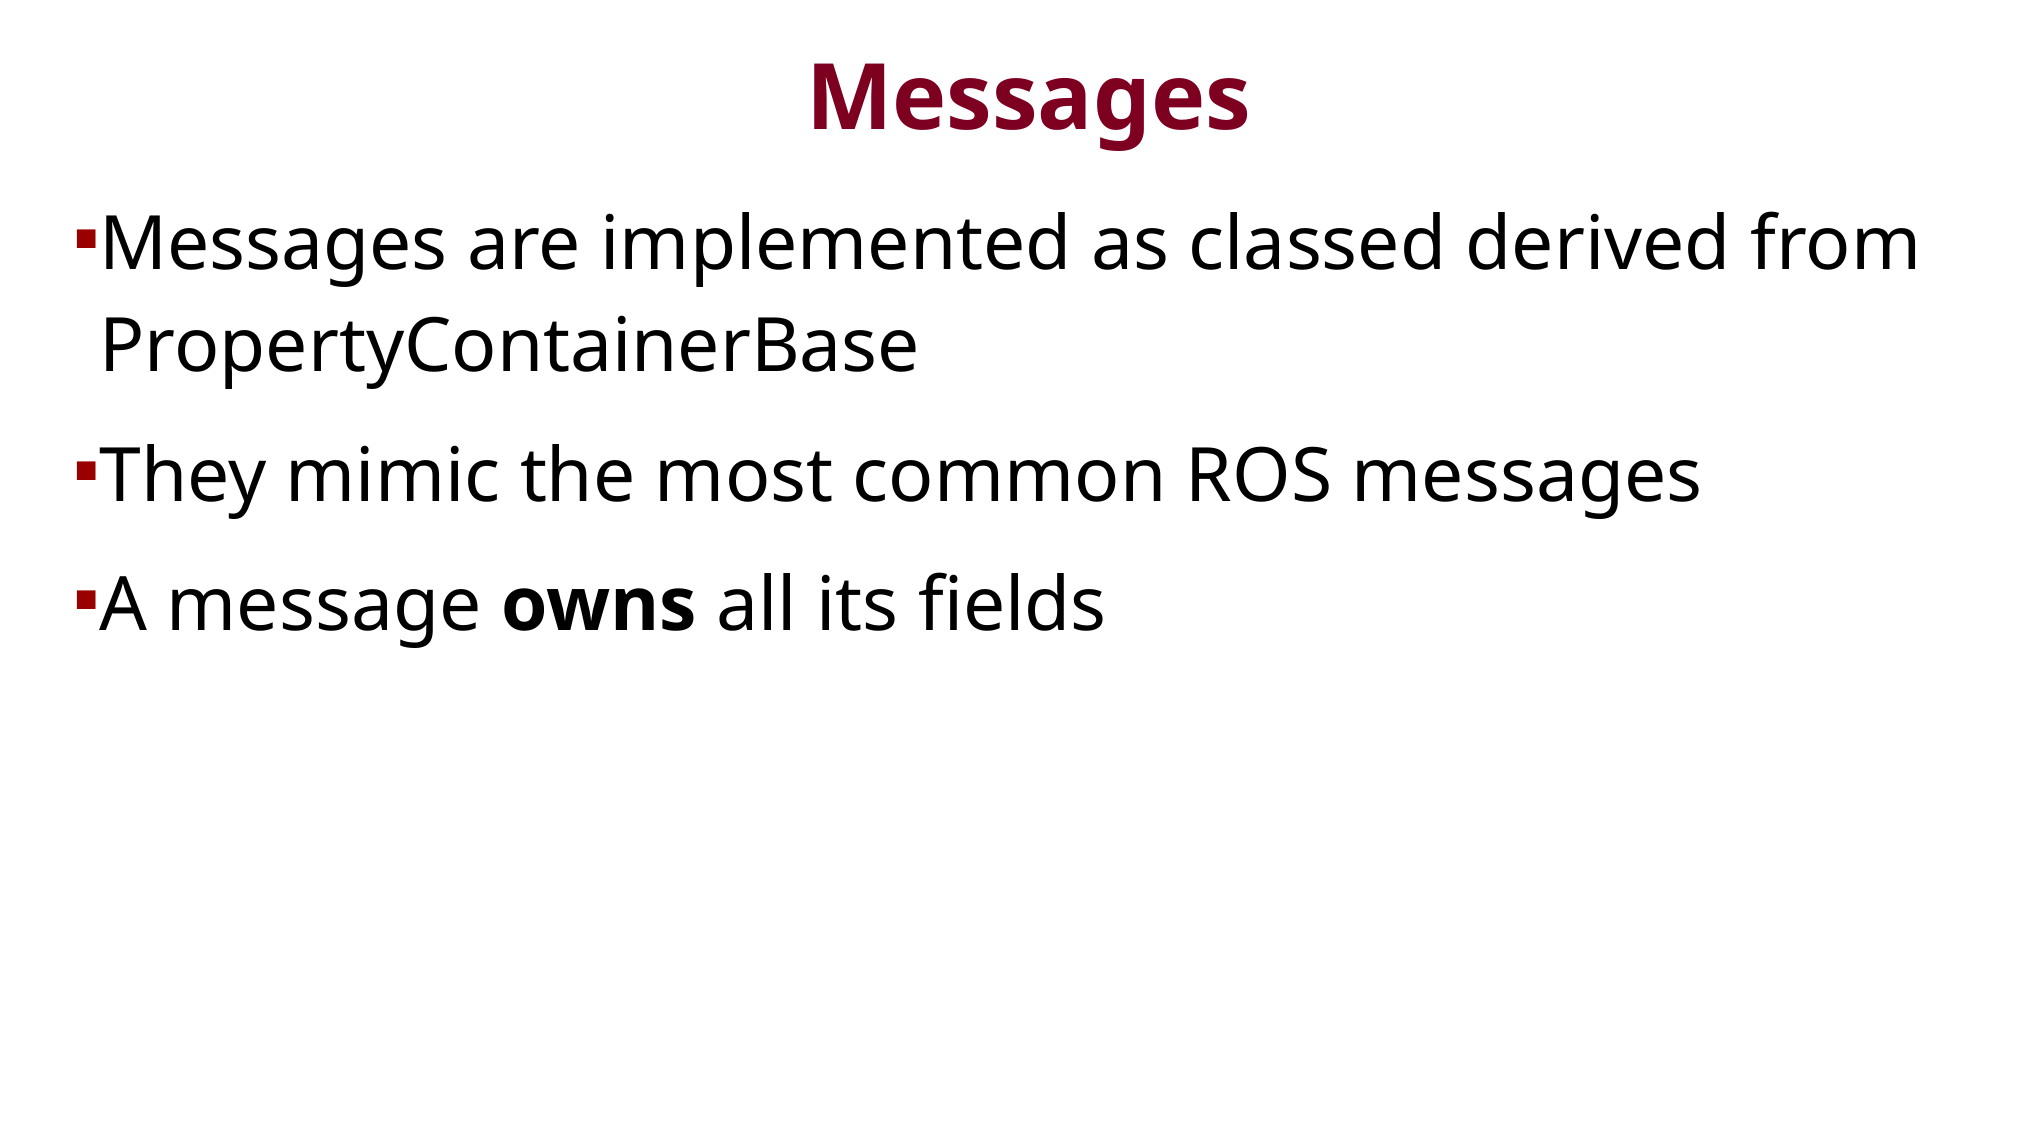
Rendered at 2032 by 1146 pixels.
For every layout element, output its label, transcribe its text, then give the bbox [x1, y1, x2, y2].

title Messages [37, 10, 2020, 178]
list Messages are implemented as classed derived from PropertyContainerBase They mimic the most common ROS messages A message owns all its fields [59, 188, 1985, 1111]
